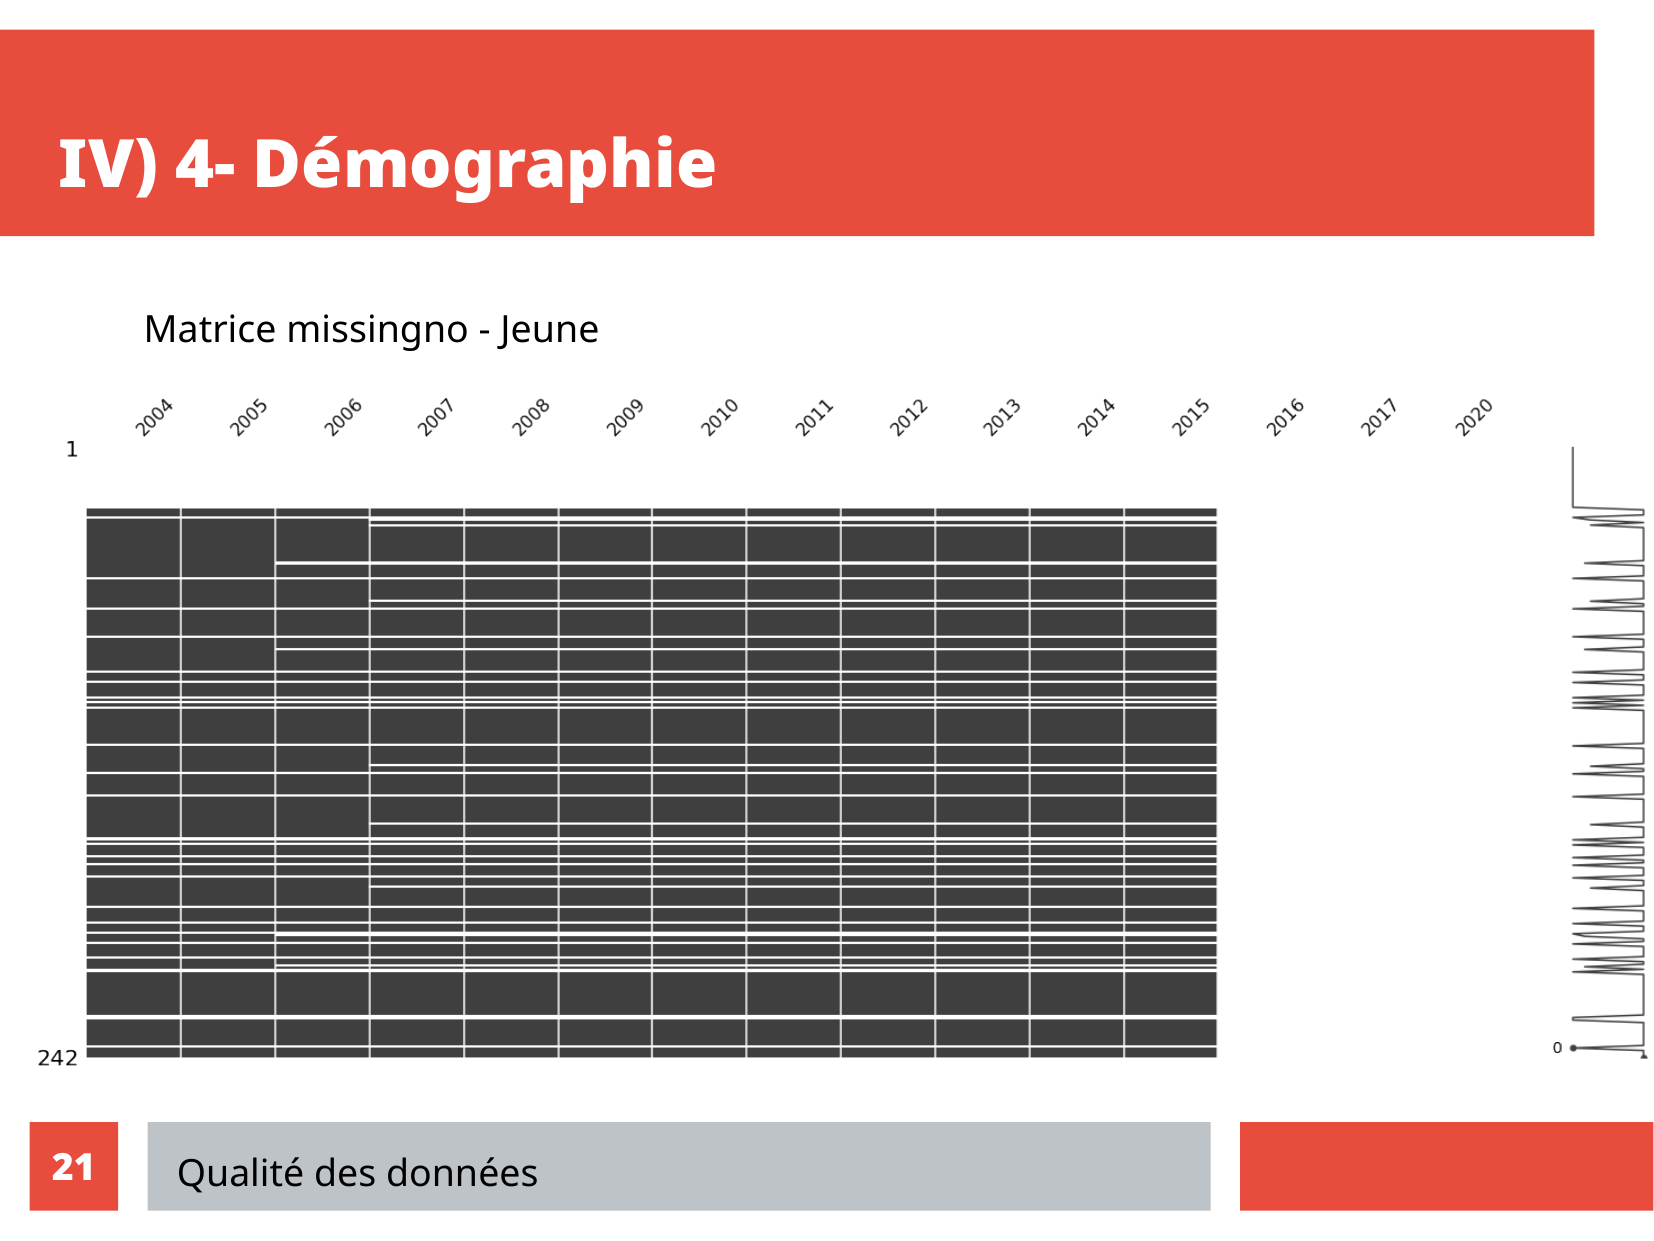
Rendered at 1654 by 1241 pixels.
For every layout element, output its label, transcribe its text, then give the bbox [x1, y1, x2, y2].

title IV) 4- Démographie [59, 59, 1595, 207]
text_box Matrice missingno - Jeune [128, 294, 643, 387]
picture [28, 387, 1654, 1078]
text_box Qualité des données [162, 1138, 577, 1197]
